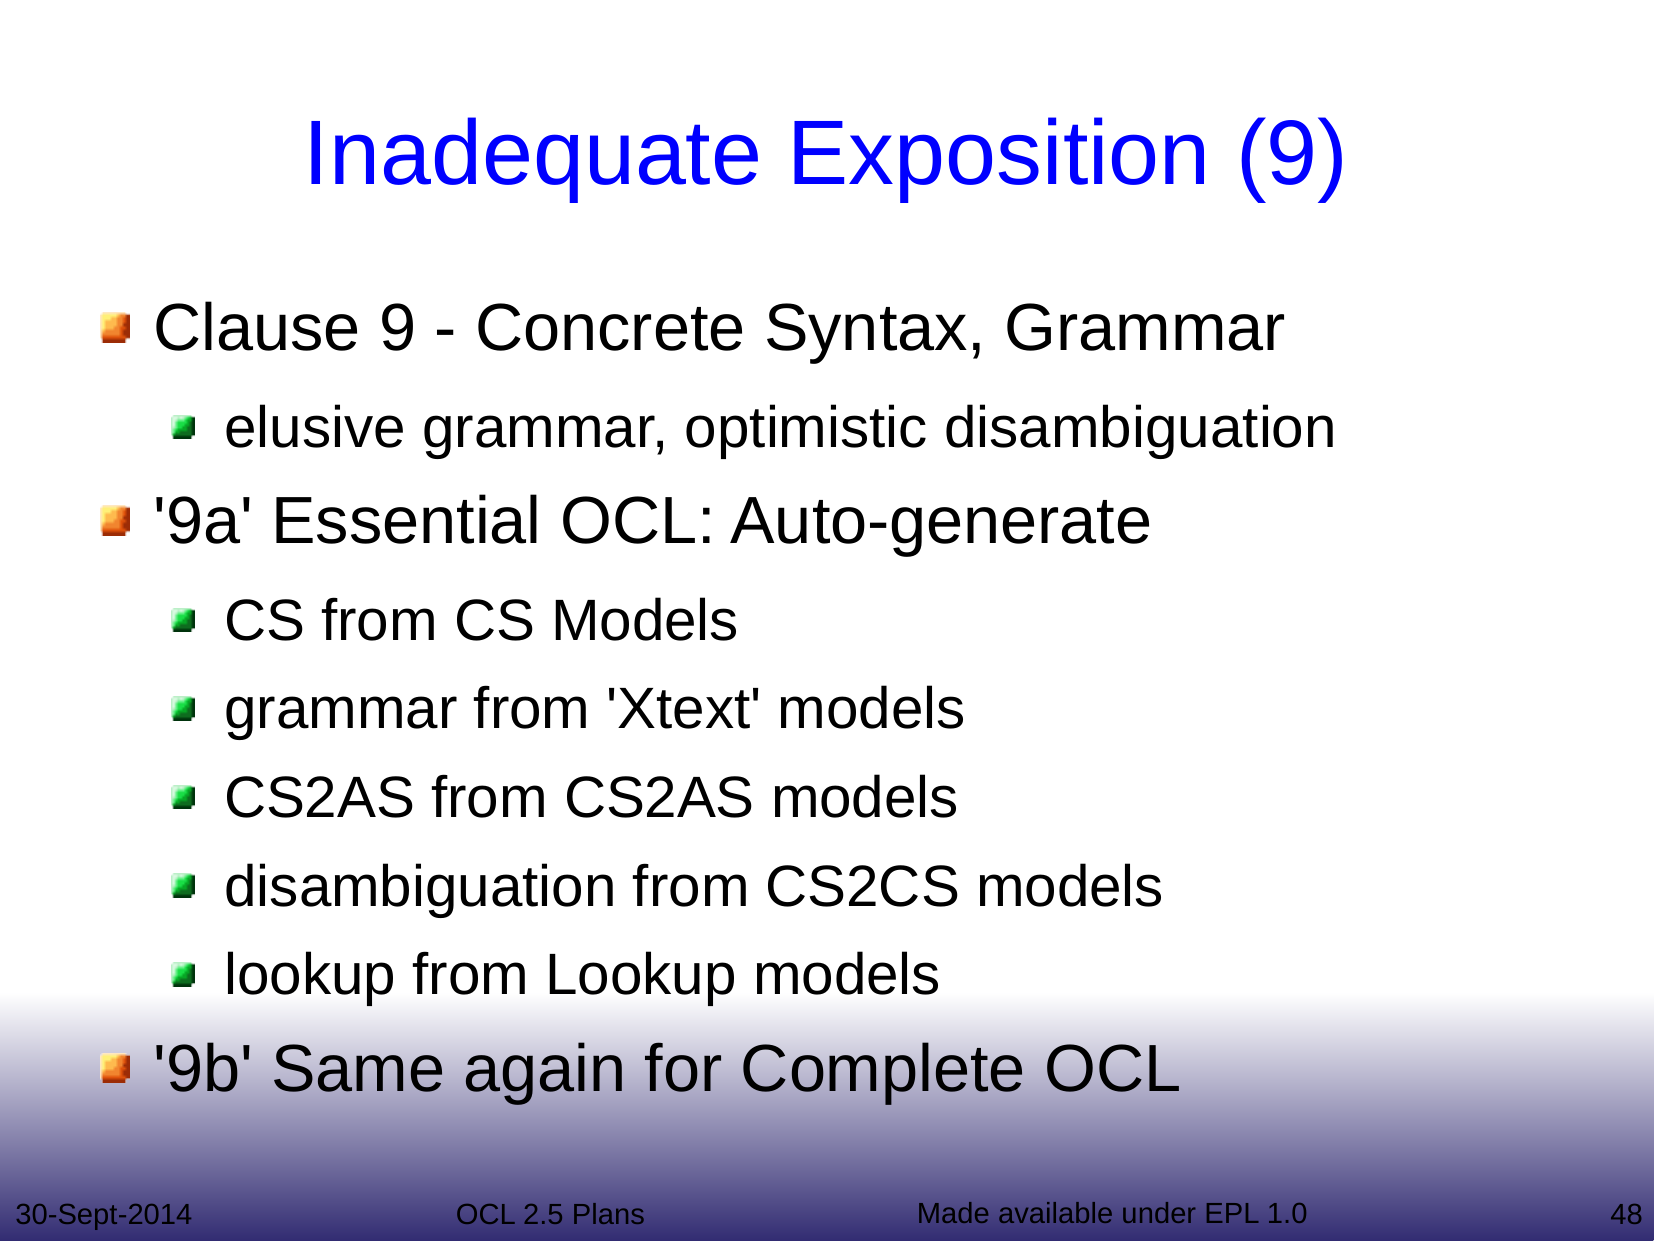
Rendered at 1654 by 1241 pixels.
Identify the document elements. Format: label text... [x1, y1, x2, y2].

list Clause 9 - Concrete Syntax, Grammar elusive grammar, optimistic disambiguation '9a' Essential OCL: Auto-generate CS from CS Models grammar from 'Xtext' models CS2AS from CS2AS models disambiguation from CS2CS models lookup from Lookup models '9b' Same again for Complete OCL [82, 290, 1571, 1109]
title Inadequate Exposition (9) [82, 49, 1571, 257]
